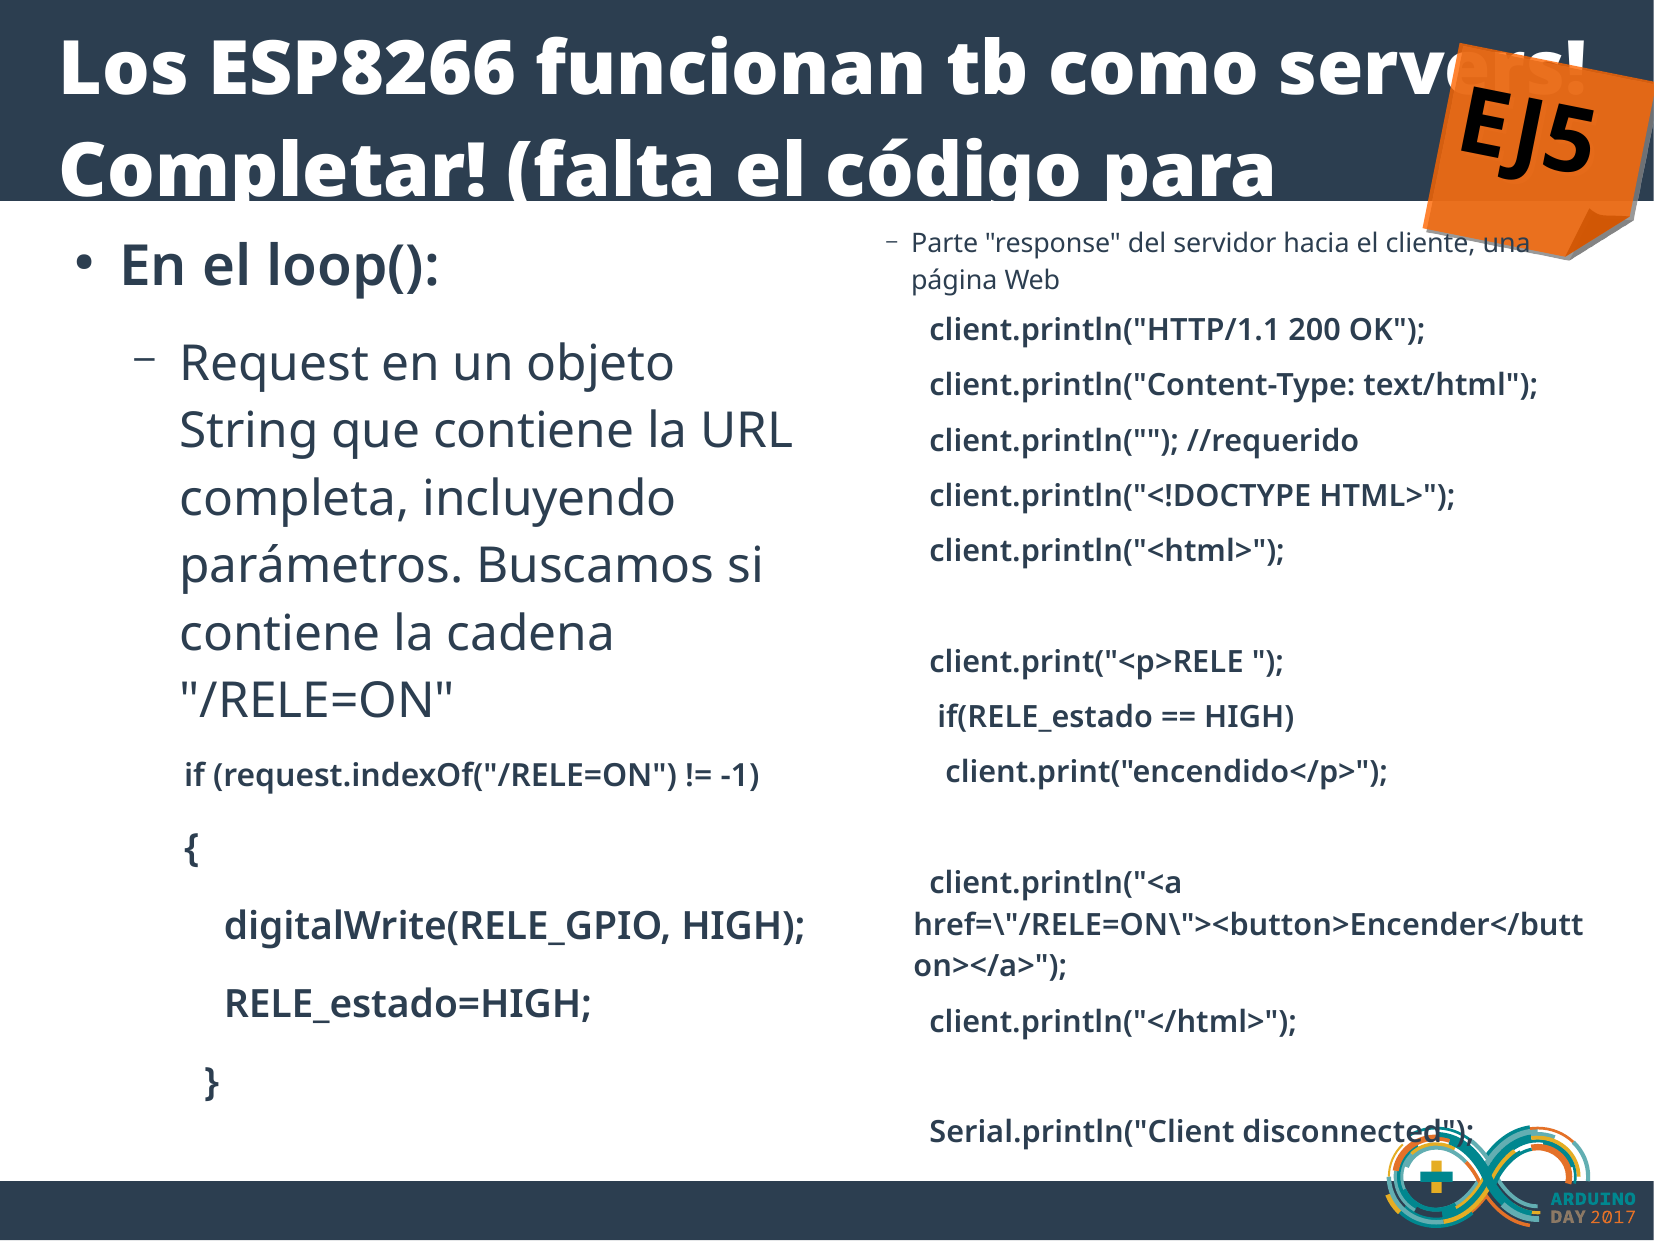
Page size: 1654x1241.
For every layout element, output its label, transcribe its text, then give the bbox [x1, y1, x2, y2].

title Los ESP8266 funcionan tb como servers! Completar! (falta el código para apagar) [59, 13, 1595, 172]
list En el loop(): Request en un objeto String que contiene la URL completa, incluyendo parámetros. Buscamos si contiene la cadena "/RELE=ON" if (request.indexOf("/RELE=ON") != -1) { digitalWrite(RELE_GPIO, HIGH); RELE_estado=HIGH; } [59, 224, 809, 1170]
list Parte "response" del servidor hacia el cliente, una página Web client.println("HTTP/1.1 200 OK"); client.println("Content-Type: text/html"); client.println(""); //requerido client.println("<!DOCTYPE HTML>"); client.println("<html>"); client.print("<p>RELE "); if(RELE_estado == HIGH) client.print("encendido</p>"); client.println("<a href=\"/RELE=ON\"><button>Encender</button></a>"); client.println("</html>"); Serial.println("Client disconnected"); [845, 224, 1596, 1170]
text_box EJ5 [1423, 42, 1654, 224]
